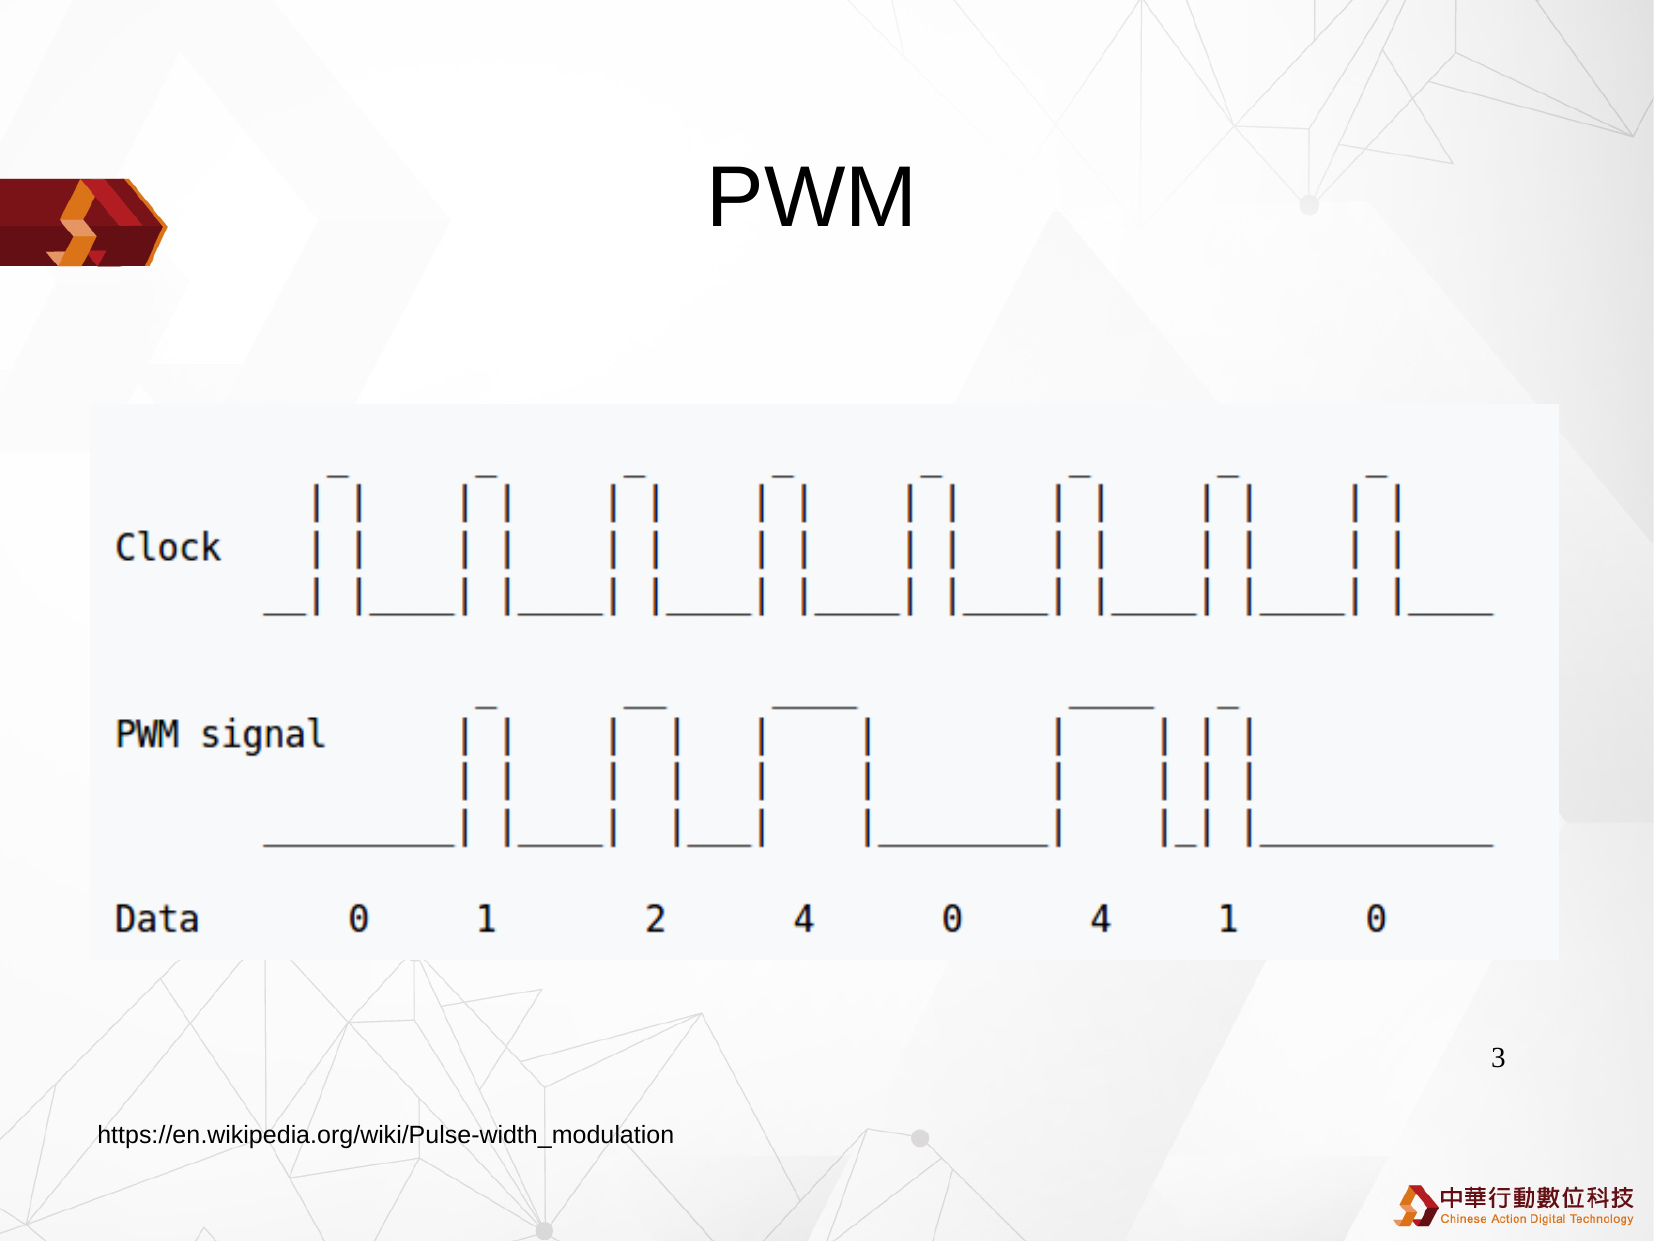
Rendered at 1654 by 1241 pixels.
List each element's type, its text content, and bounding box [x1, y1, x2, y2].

title PWM [118, 112, 1506, 281]
text_box https://en.wikipedia.org/wiki/Pulse-width_modulation [82, 1113, 976, 1171]
picture [0, 0, 1654, 1241]
